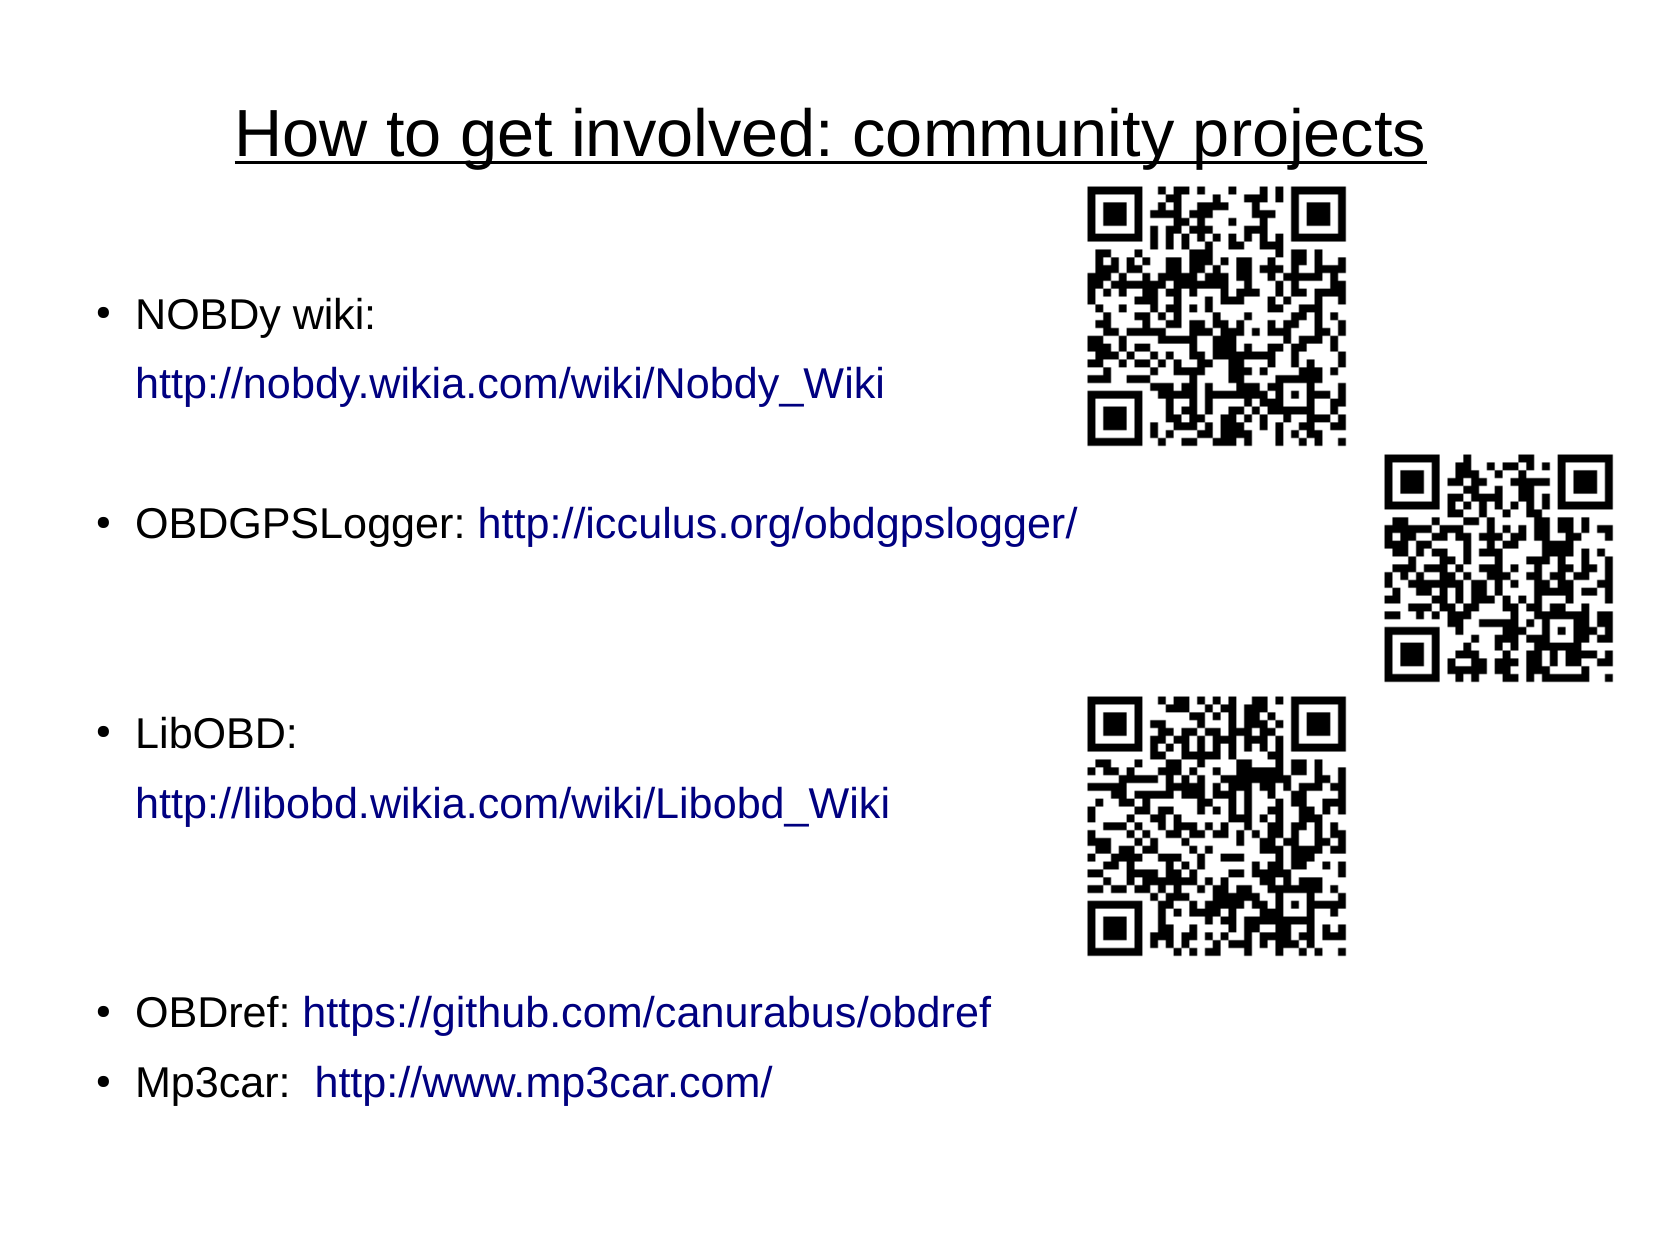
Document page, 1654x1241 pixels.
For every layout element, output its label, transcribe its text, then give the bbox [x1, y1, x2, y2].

picture [1080, 179, 1354, 454]
title How to get involved: community projects [86, 30, 1576, 238]
list NOBDy wiki: http://nobdy.wikia.com/wiki/Nobdy_Wiki OBDGPSLogger: http://icculus.org/obdgpslogger/ LibOBD: http://libobd.wikia.com/wiki/Libobd_Wiki OBDref: https://github.com/canurabus/obdref Mp3car: http://www.mp3car.com/ [82, 290, 1571, 1109]
picture [1080, 689, 1354, 964]
picture [1377, 447, 1621, 691]
